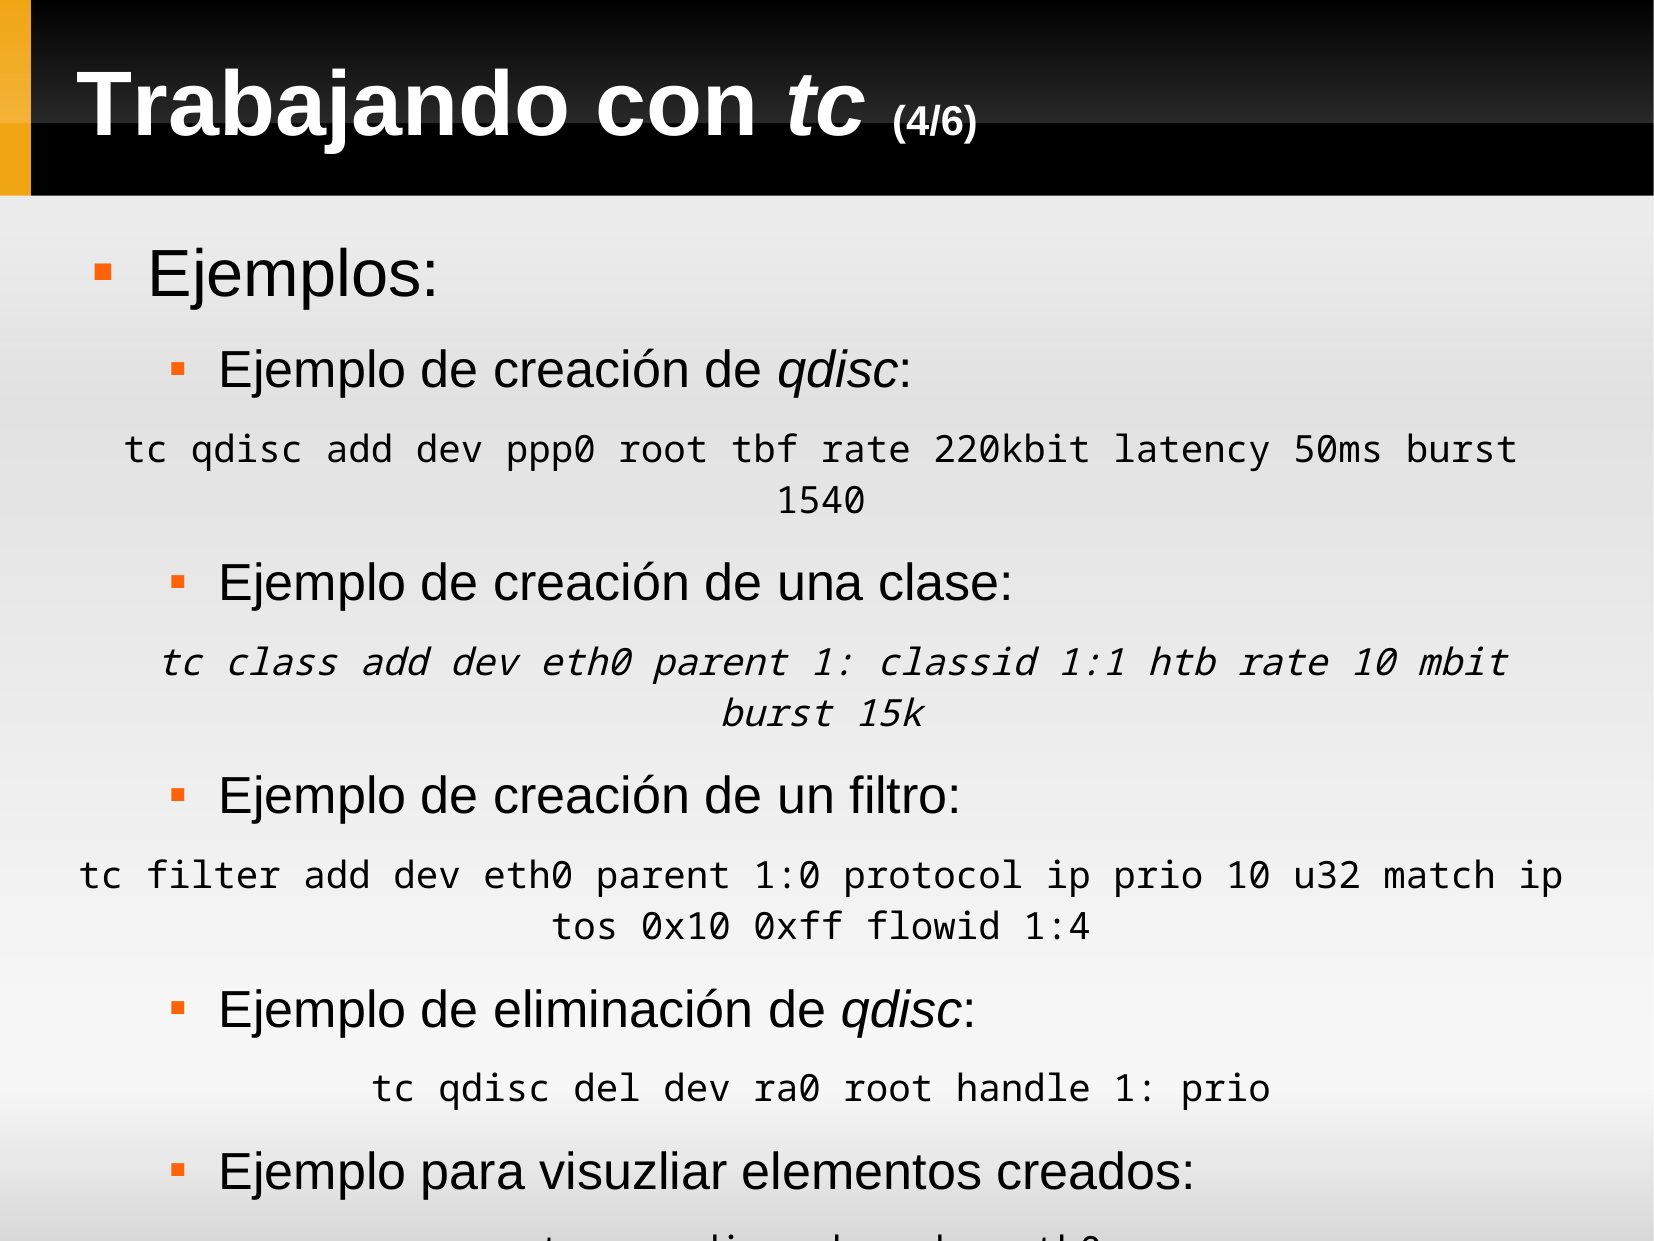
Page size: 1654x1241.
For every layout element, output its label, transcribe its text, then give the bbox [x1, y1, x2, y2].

picture [0, 0, 1654, 1241]
list Ejemplos: Ejemplo de creación de qdisc: tc qdisc add dev ppp0 root tbf rate 220kbit latency 50ms burst 1540 Ejemplo de creación de una clase: tc class add dev eth0 parent 1: classid 1:1 htb rate 10 mbit burst 15k Ejemplo de creación de un filtro: tc filter add dev eth0 parent 1:0 protocol ip prio 10 u32 match ip tos 0x10 0xff flowid 1:4 Ejemplo de eliminación de qdisc: tc qdisc del dev ra0 root handle 1: prio Ejemplo para visuzliar elementos creados: tc -s qdisc show dev eth0 [76, 236, 1565, 1167]
title Trabajando con tc (4/6) [76, 0, 1565, 208]
